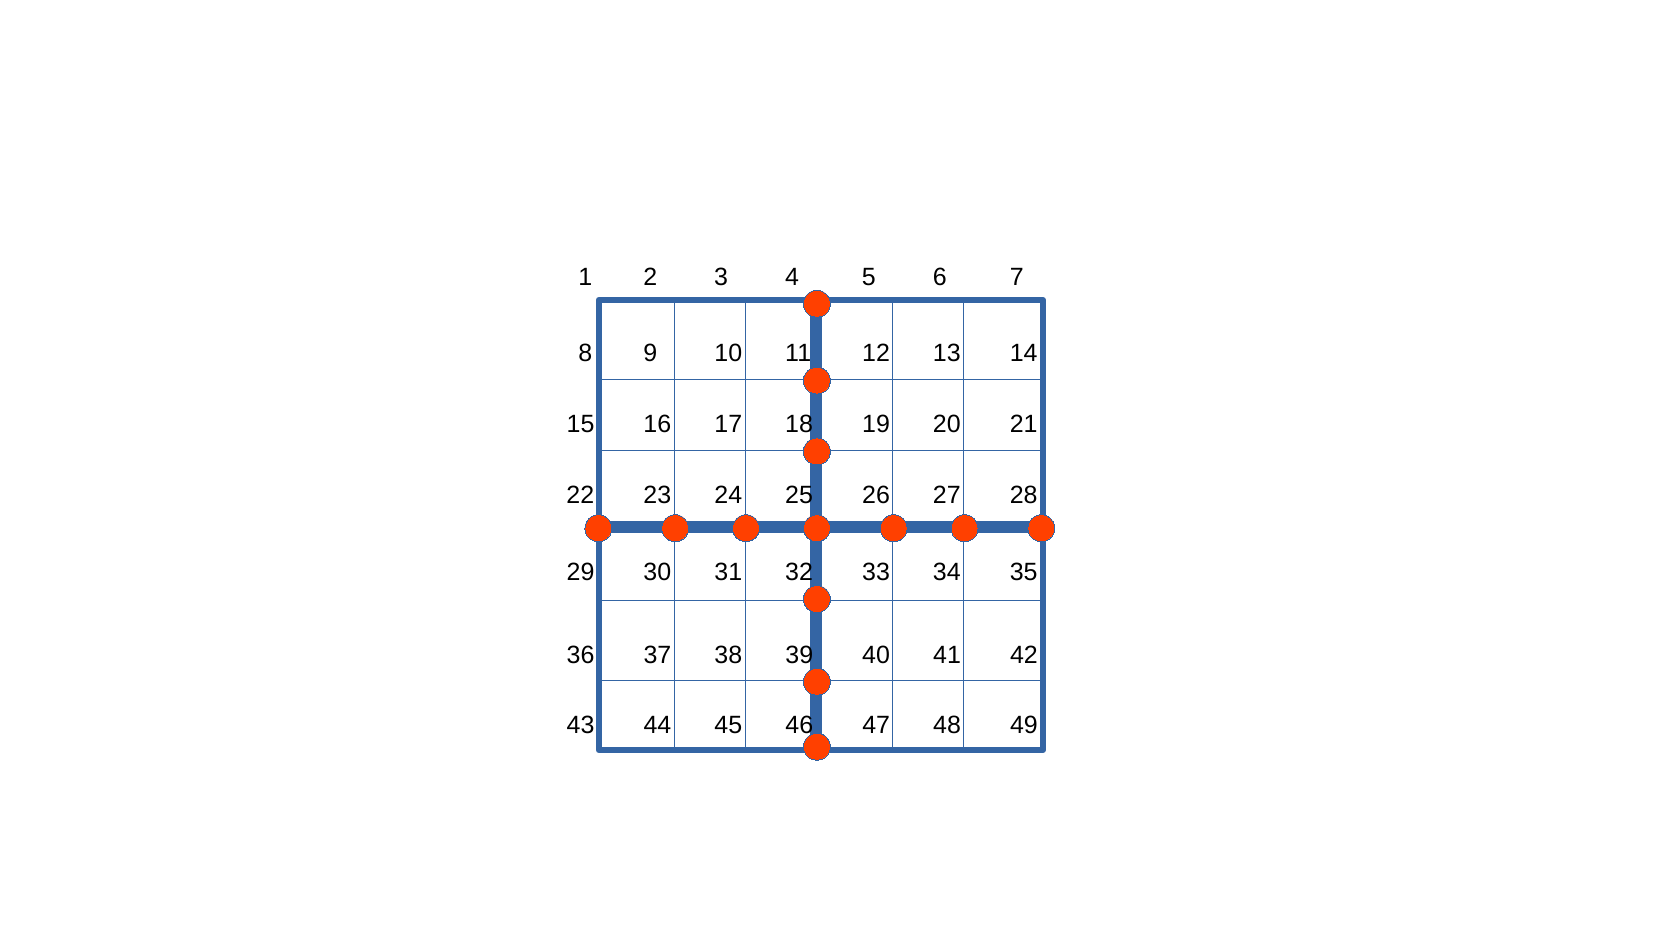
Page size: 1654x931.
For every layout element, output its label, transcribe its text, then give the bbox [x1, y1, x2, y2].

text_box 29 [551, 550, 610, 594]
text_box 26 [847, 473, 905, 517]
text_box 47 [847, 703, 906, 747]
text_box [803, 374, 831, 395]
text_box 44 [628, 703, 687, 747]
text_box 38 [699, 632, 758, 676]
text_box [880, 517, 908, 542]
text_box 8 [563, 331, 608, 375]
text_box 35 [995, 550, 1053, 594]
text_box [803, 290, 831, 318]
text_box 39 [770, 632, 829, 676]
text_box 12 [847, 331, 905, 375]
text_box 19 [847, 402, 905, 446]
text_box [803, 517, 831, 542]
text_box 6 [918, 255, 962, 298]
text_box 48 [918, 703, 977, 747]
text_box 41 [918, 632, 976, 676]
text_box 5 [847, 255, 891, 298]
text_box [803, 593, 831, 613]
text_box 49 [995, 703, 1053, 747]
text_box 20 [918, 402, 976, 446]
text_box [803, 740, 831, 761]
text_box 24 [699, 473, 758, 517]
text_box 11 [770, 331, 829, 375]
text_box 32 [770, 550, 829, 594]
text_box 3 [699, 255, 744, 298]
text_box 42 [995, 632, 1053, 676]
text_box [1027, 517, 1055, 542]
text_box 9 [628, 331, 673, 375]
text_box 13 [918, 331, 976, 375]
text_box 37 [628, 632, 687, 676]
text_box 45 [699, 703, 758, 747]
text_box 40 [847, 632, 906, 676]
text_box 17 [699, 402, 758, 446]
text_box 36 [551, 632, 610, 676]
text_box 46 [770, 703, 829, 747]
text_box [732, 517, 760, 542]
text_box 23 [628, 473, 687, 517]
text_box 22 [551, 473, 610, 517]
text_box 33 [847, 550, 905, 594]
text_box 28 [995, 473, 1053, 517]
text_box 15 [551, 402, 610, 446]
text_box 25 [770, 473, 829, 517]
text_box [661, 517, 689, 542]
text_box 18 [770, 402, 829, 446]
text_box 30 [628, 550, 687, 594]
text_box 4 [770, 255, 815, 298]
text_box 14 [995, 331, 1053, 375]
text_box [951, 517, 979, 542]
text_box 43 [551, 703, 610, 747]
text_box 21 [995, 402, 1053, 446]
text_box 34 [918, 550, 976, 594]
text_box 31 [699, 550, 758, 594]
text_box 16 [628, 402, 687, 446]
text_box 7 [994, 255, 1039, 298]
text_box [584, 517, 612, 542]
text_box 2 [628, 255, 673, 298]
text_box 27 [918, 473, 976, 517]
text_box 1 [563, 255, 608, 298]
text_box [803, 675, 831, 696]
text_box [803, 445, 831, 465]
text_box 10 [699, 331, 758, 375]
